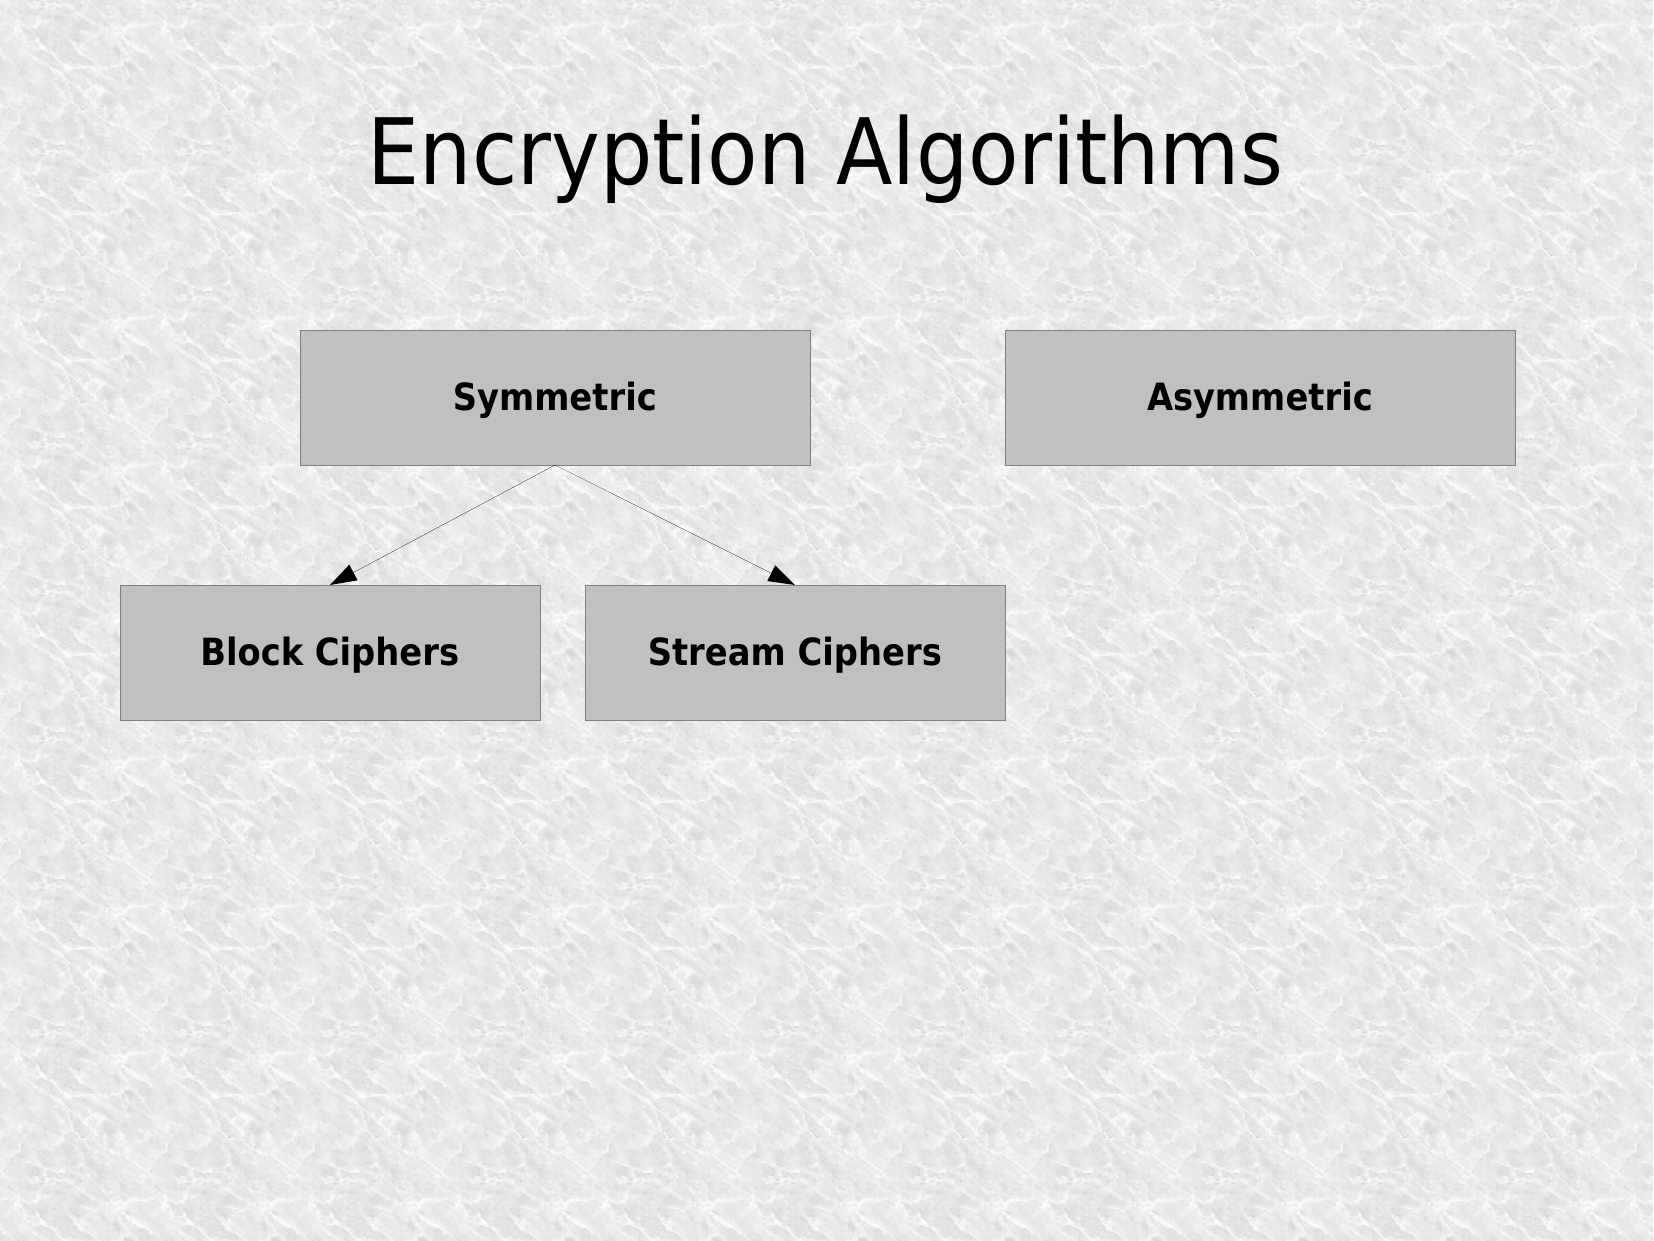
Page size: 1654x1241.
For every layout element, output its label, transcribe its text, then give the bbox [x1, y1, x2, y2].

title Encryption Algorithms [82, 49, 1571, 257]
text_box Asymmetric [1005, 330, 1516, 466]
text_box Symmetric [300, 330, 811, 466]
text_box Block Ciphers [120, 585, 541, 721]
picture [0, 0, 1654, 1241]
text_box Stream Ciphers [585, 585, 1006, 721]
